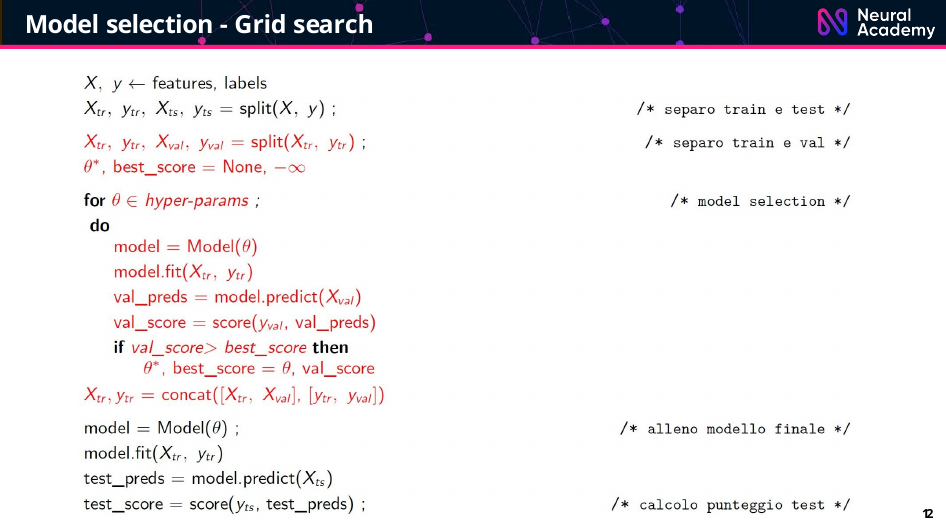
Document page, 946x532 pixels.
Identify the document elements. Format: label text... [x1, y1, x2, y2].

text_box Model selection - Grid search [22, 6, 407, 39]
picture [0, 0, 946, 49]
text_box <number> [915, 504, 942, 523]
picture [79, 74, 854, 518]
